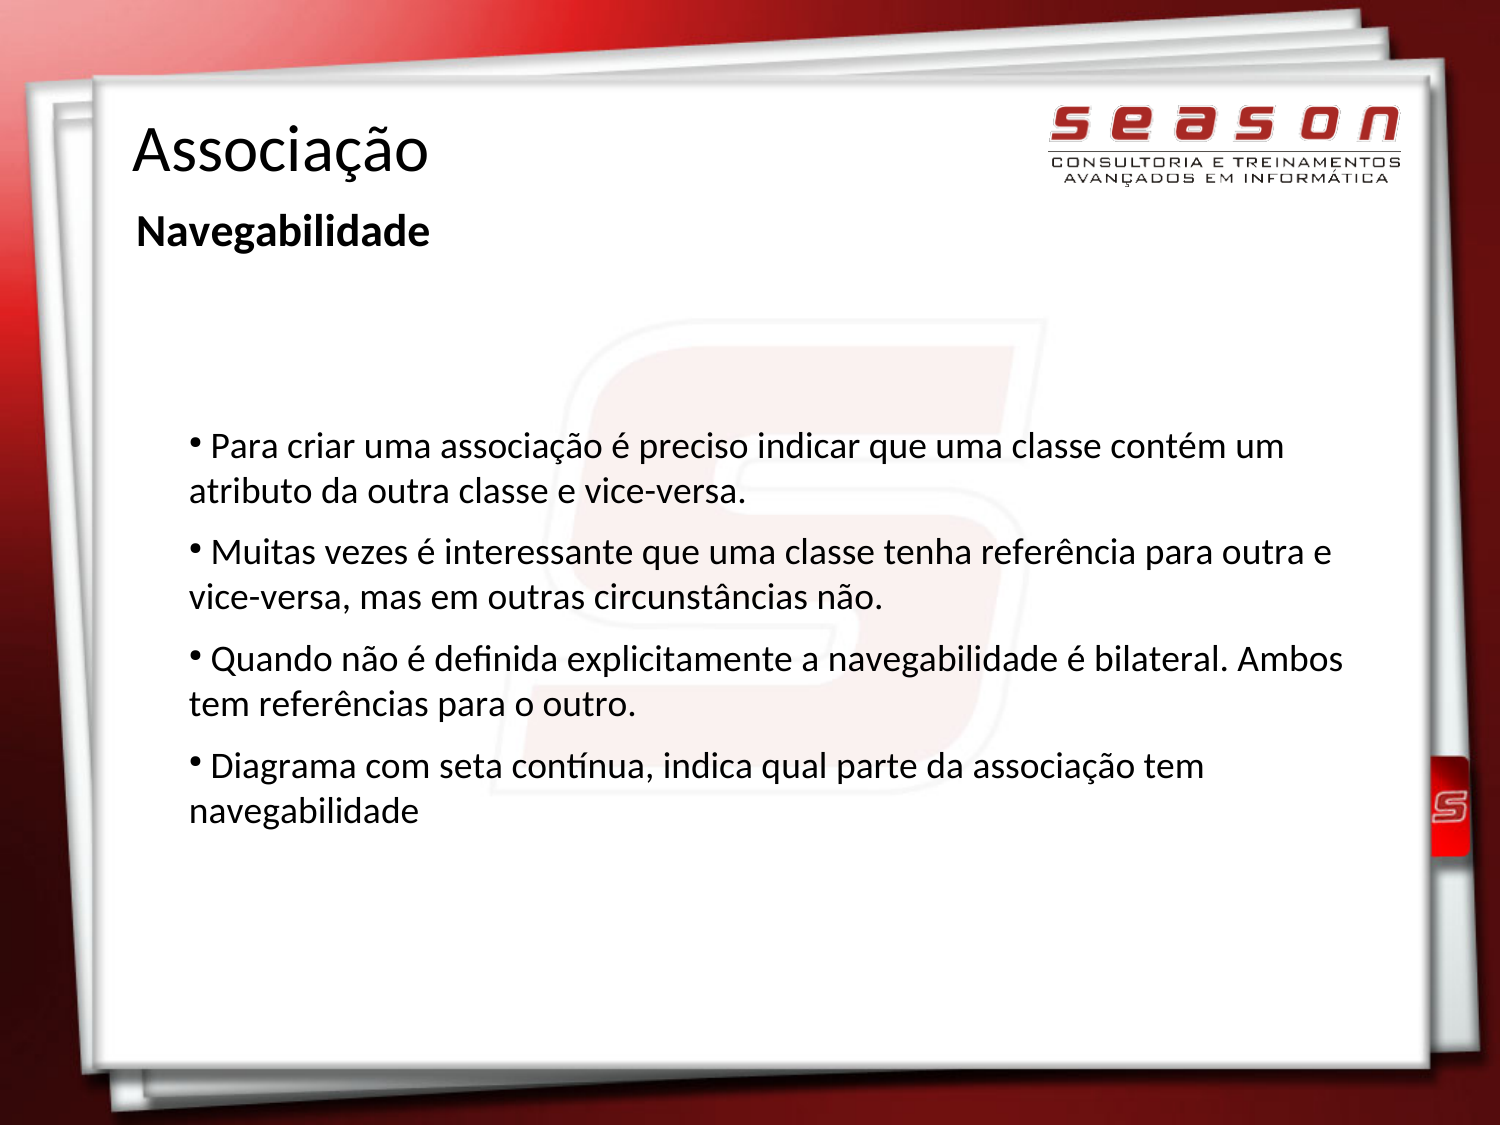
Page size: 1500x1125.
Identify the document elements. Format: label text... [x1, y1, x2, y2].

title Associação [118, 33, 1394, 257]
text_box Para criar uma associação é preciso indicar que uma classe contém um atributo da outra classe e vice-versa. Muitas vezes é interessante que uma classe tenha referência para outra e vice-versa, mas em outras circunstâncias não. Quando não é definida explicitamente a navegabilidade é bilateral. Ambos tem referências para o outro. Diagrama com seta contínua, indica qual parte da associação tem navegabilidade [188, 357, 1359, 894]
picture [0, 0, 1500, 1125]
text_box Navegabilidade [119, 200, 1240, 256]
